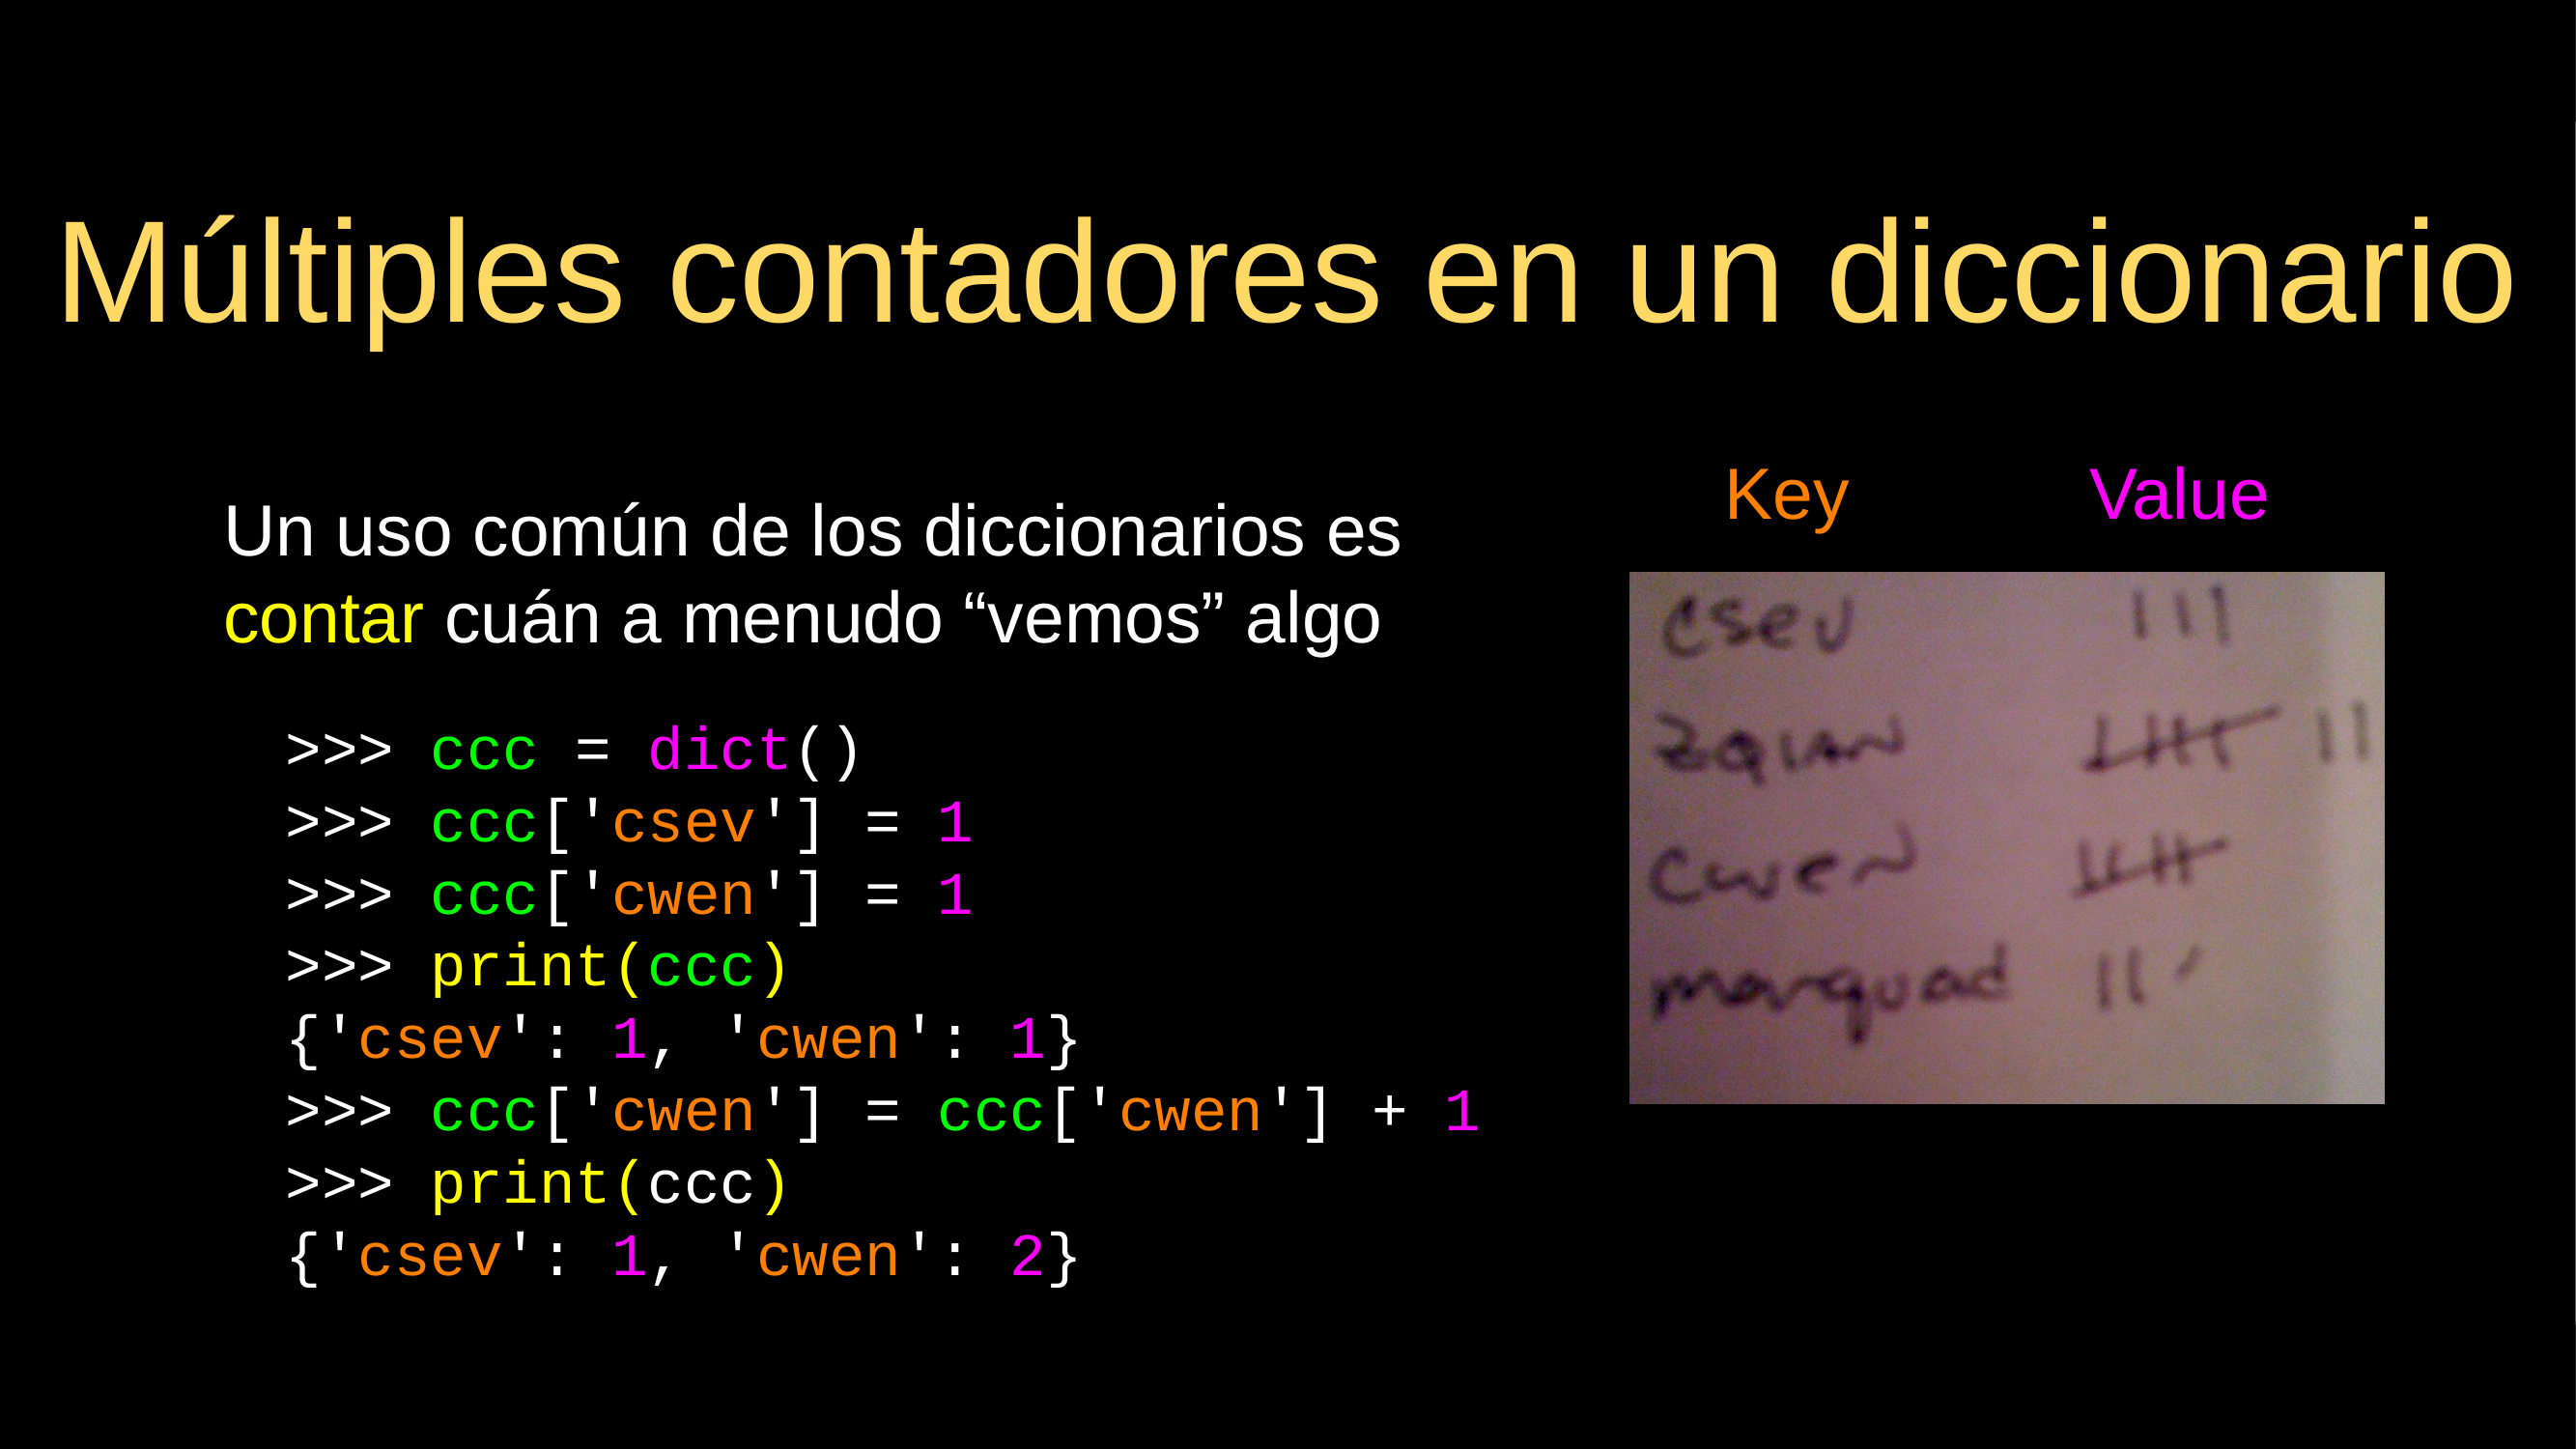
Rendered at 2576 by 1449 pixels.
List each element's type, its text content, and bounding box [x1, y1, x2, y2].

title Múltiples contadores en un diccionario [0, 125, 2576, 403]
list Un uso común de los diccionarios es contar cuán a menudo “vemos” algo [183, 412, 1597, 729]
text_box Value [2054, 440, 2305, 540]
text_box >>> ccc = dict() >>> ccc['csev'] = 1 >>> ccc['cwen'] = 1 >>> print(ccc) {'csev': 1, 'cwen': 1} >>> ccc['cwen'] = ccc['cwen'] + 1 >>> print(ccc) {'csev': 1, 'cwen': 2} [285, 660, 1526, 1337]
picture [1629, 572, 2385, 1104]
text_box Key [1723, 440, 1851, 540]
